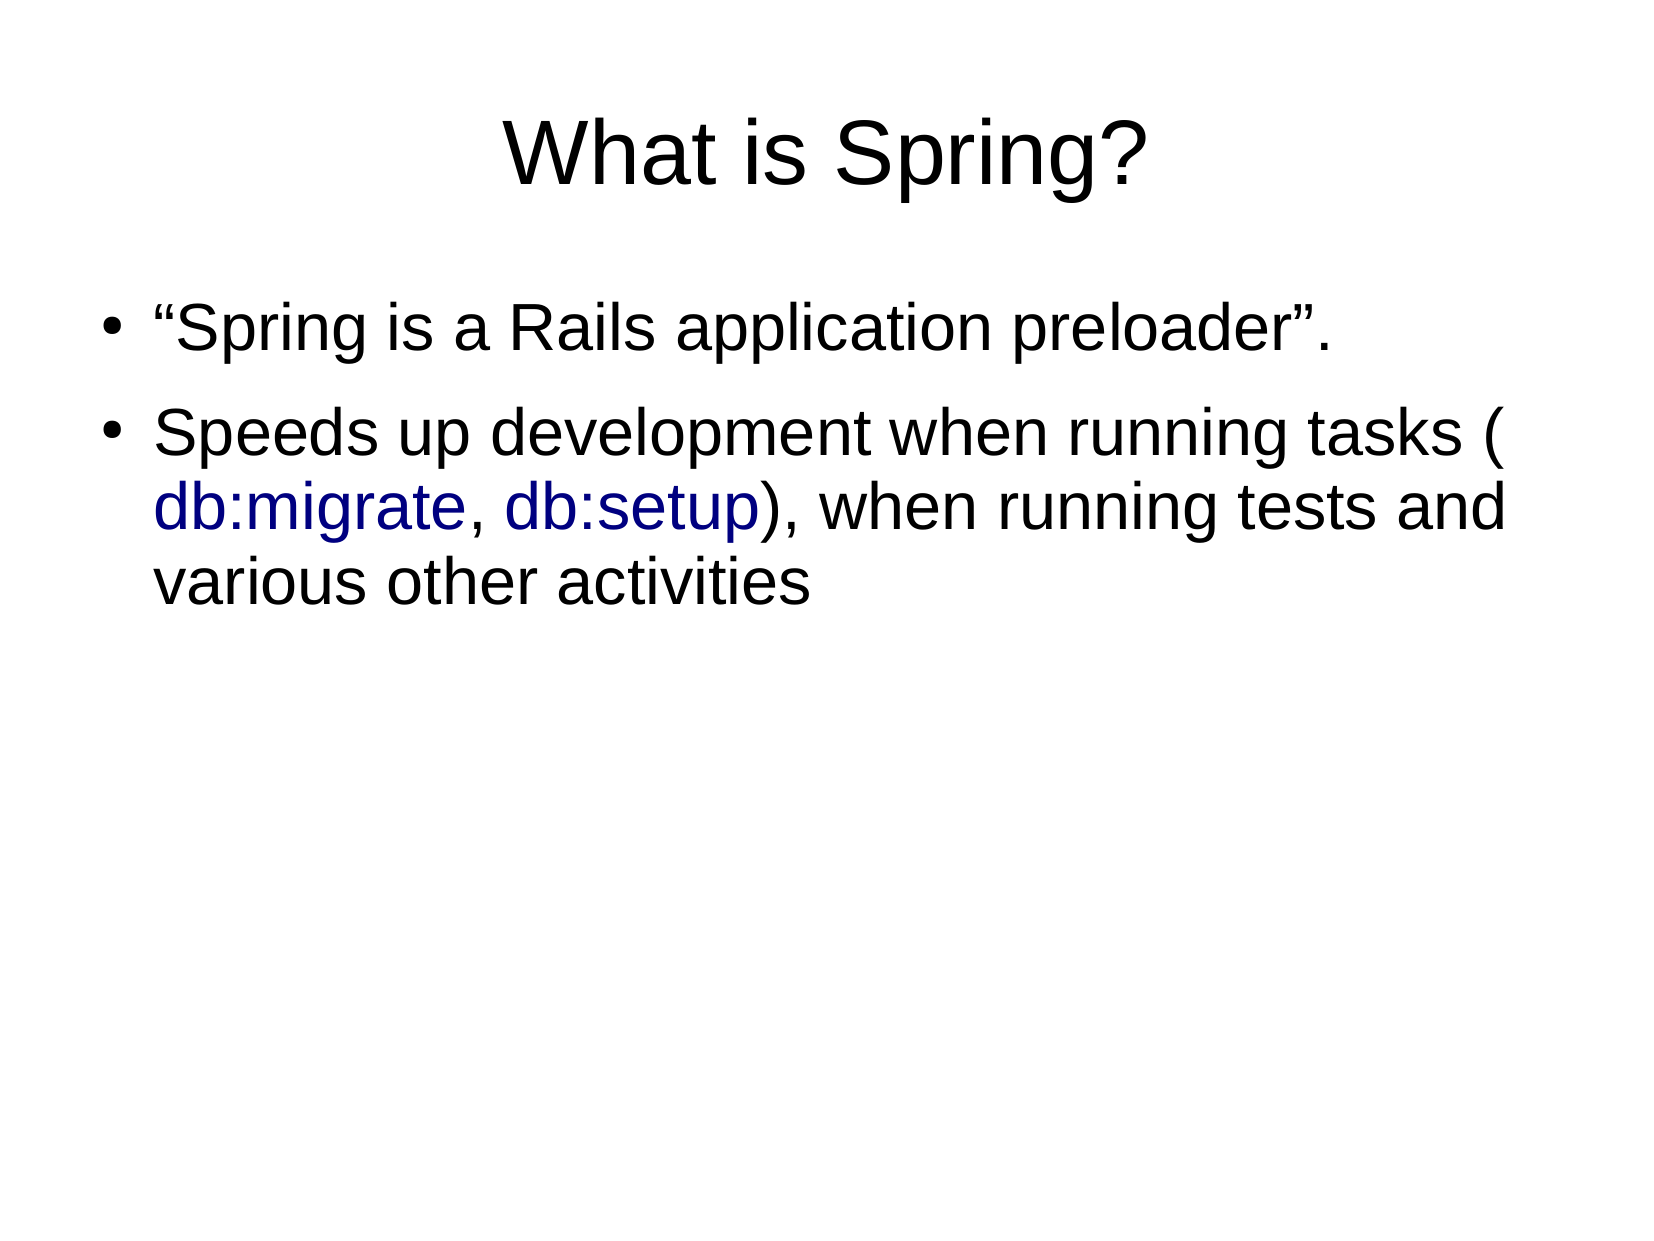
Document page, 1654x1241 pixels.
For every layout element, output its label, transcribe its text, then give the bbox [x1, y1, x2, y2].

list “Spring is a Rails application preloader”. Speeds up development when running tasks (db:migrate, db:setup), when running tests and various other activities [82, 290, 1571, 1010]
title What is Spring? [82, 49, 1571, 257]
